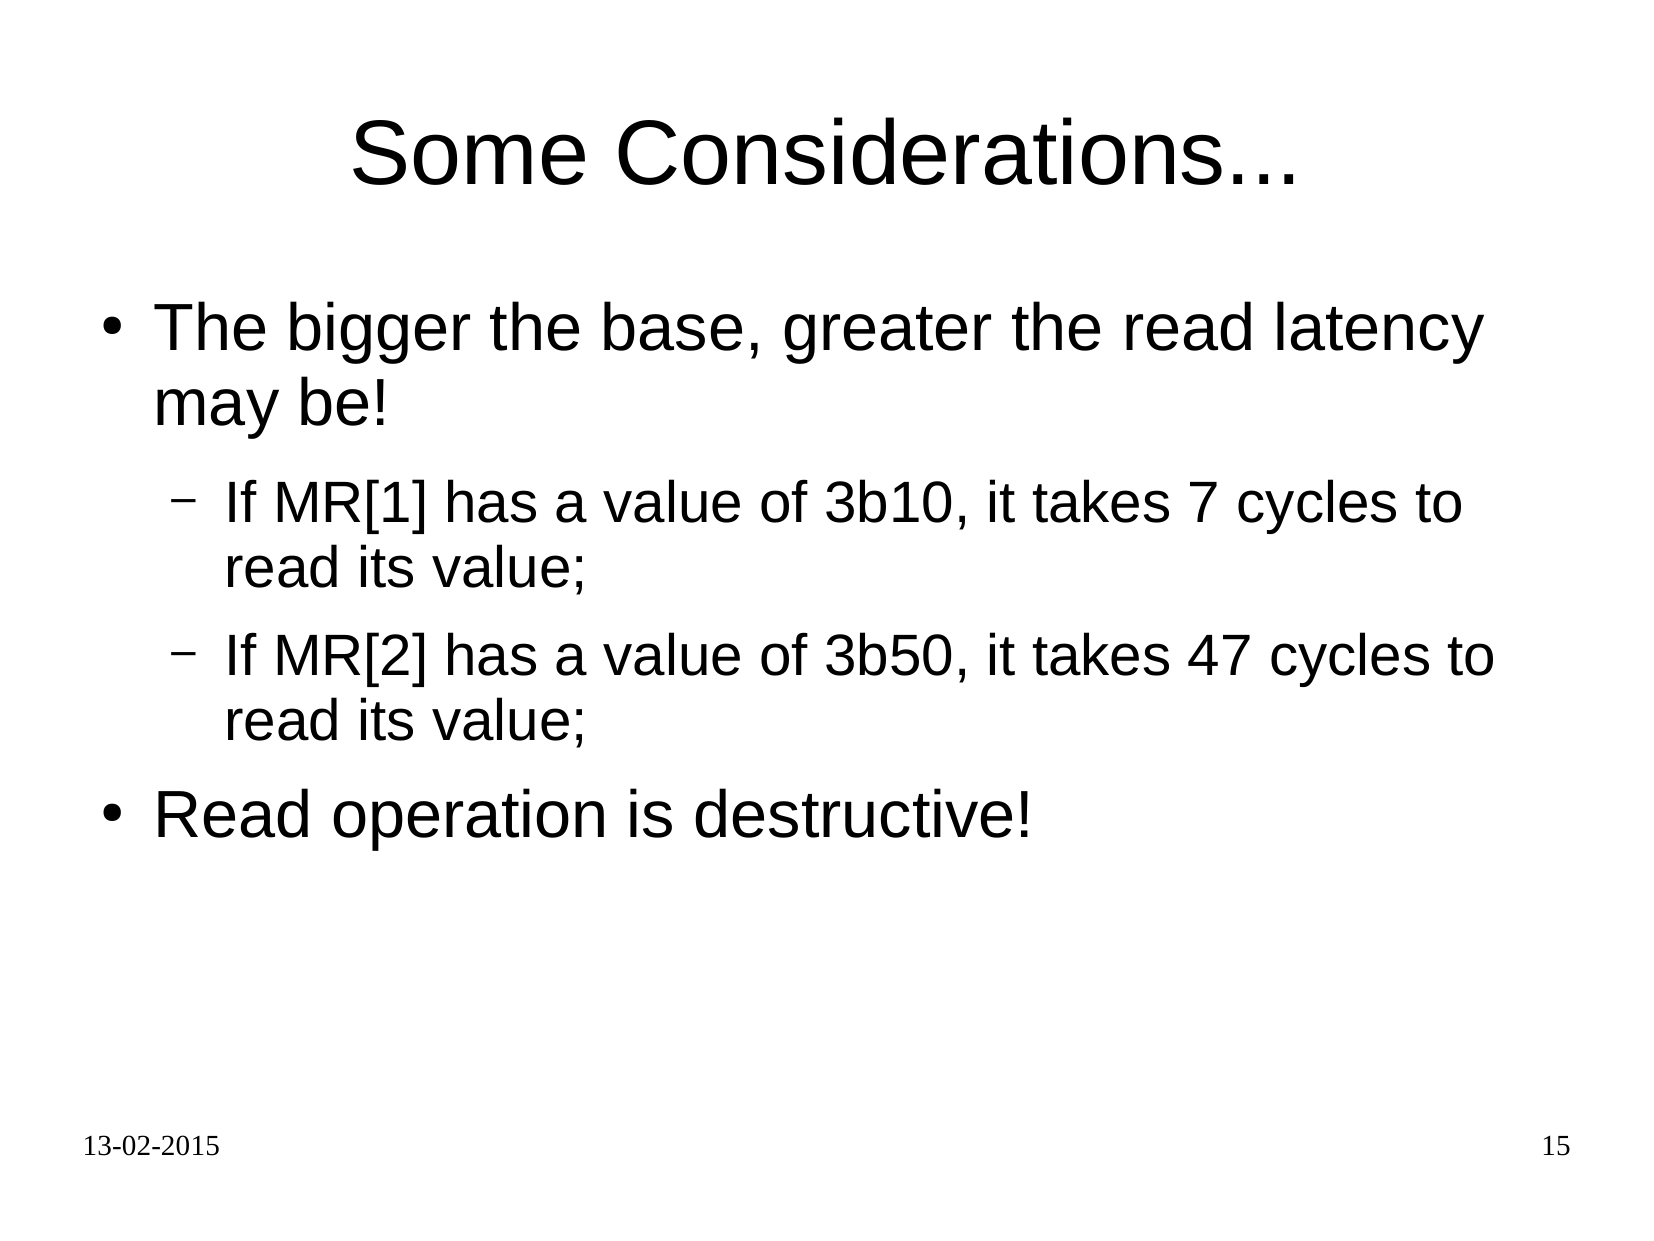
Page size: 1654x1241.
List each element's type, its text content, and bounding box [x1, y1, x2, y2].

list The bigger the base, greater the read latency may be! If MR[1] has a value of 3b10, it takes 7 cycles to read its value; If MR[2] has a value of 3b50, it takes 47 cycles to read its value; Read operation is destructive! [82, 290, 1571, 1010]
title Some Considerations... [82, 49, 1571, 257]
